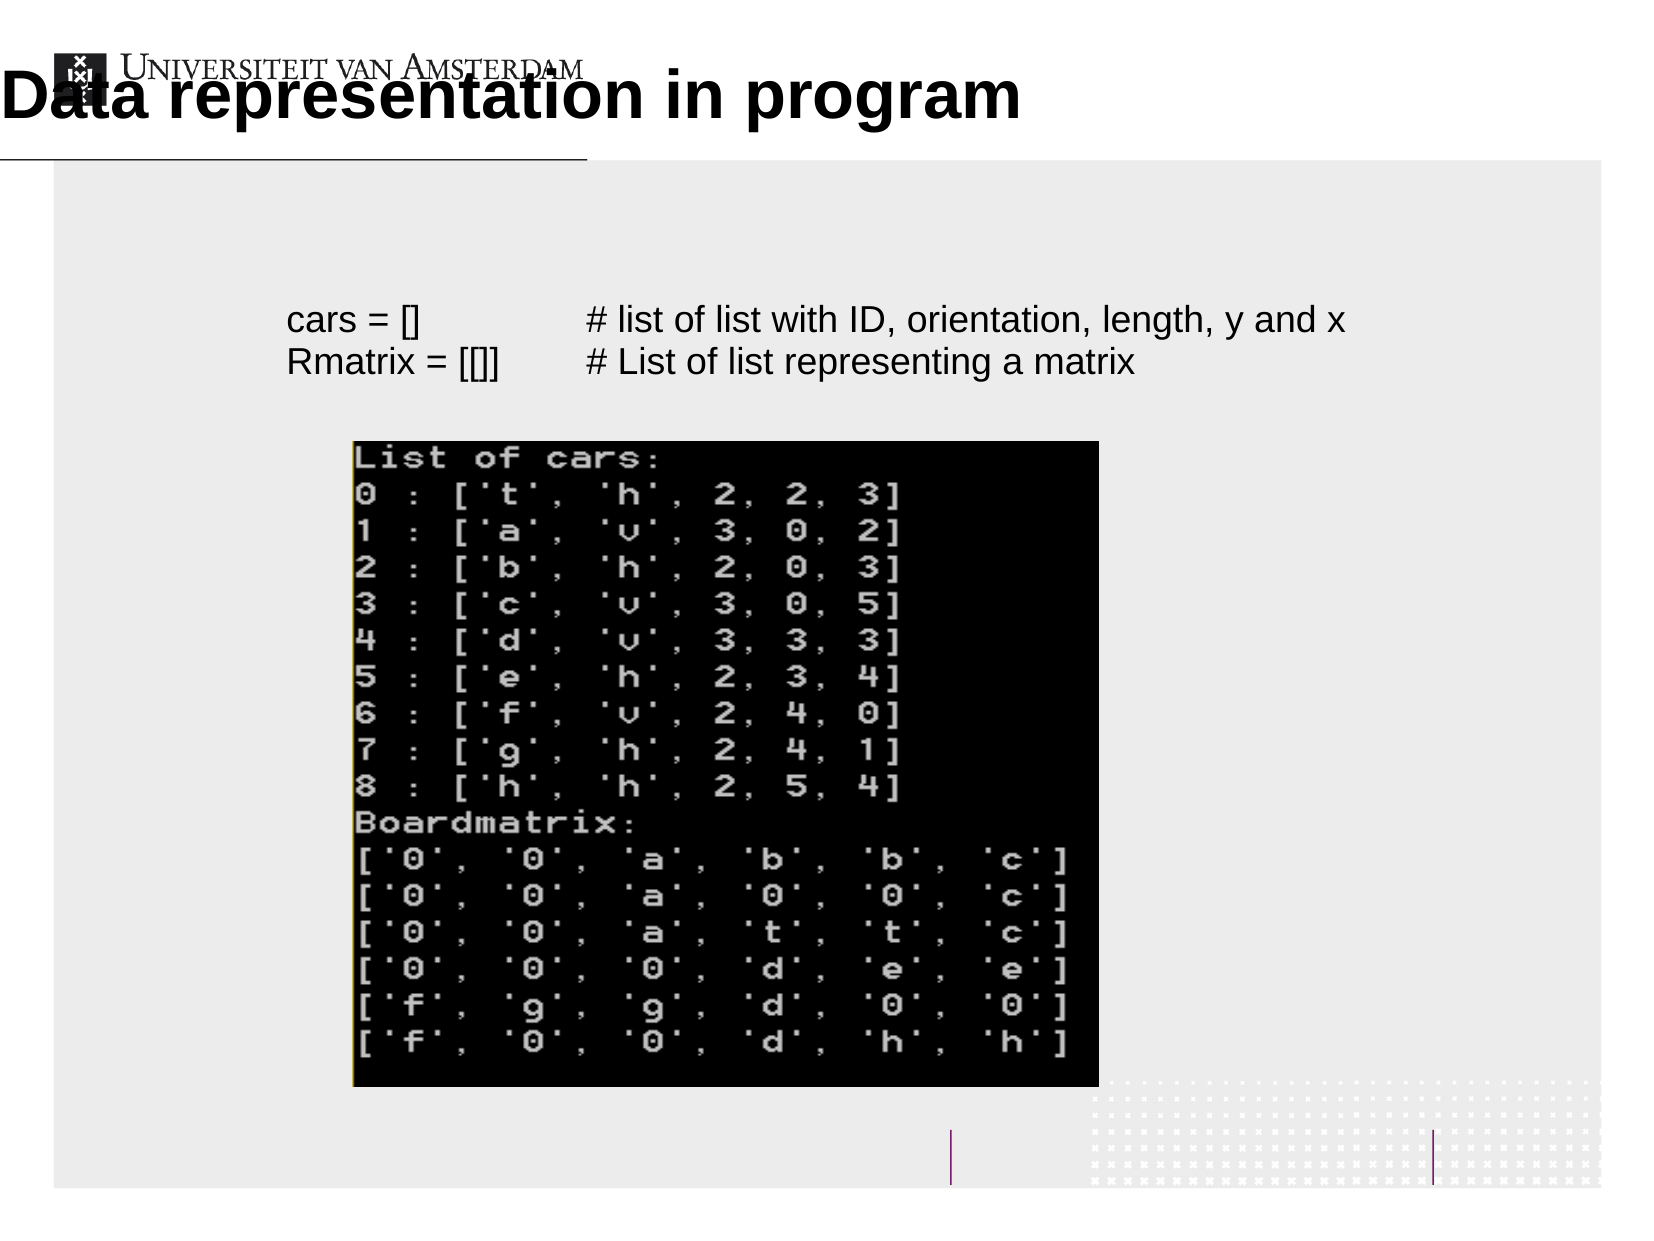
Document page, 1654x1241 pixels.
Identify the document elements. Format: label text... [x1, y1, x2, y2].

picture [352, 441, 1099, 1087]
title Data representation in program [0, 49, 1631, 257]
text_box cars = [] # list of list with ID, orientation, length, y and x Rmatrix = [[]] # List of list representing a matrix [271, 290, 1431, 390]
